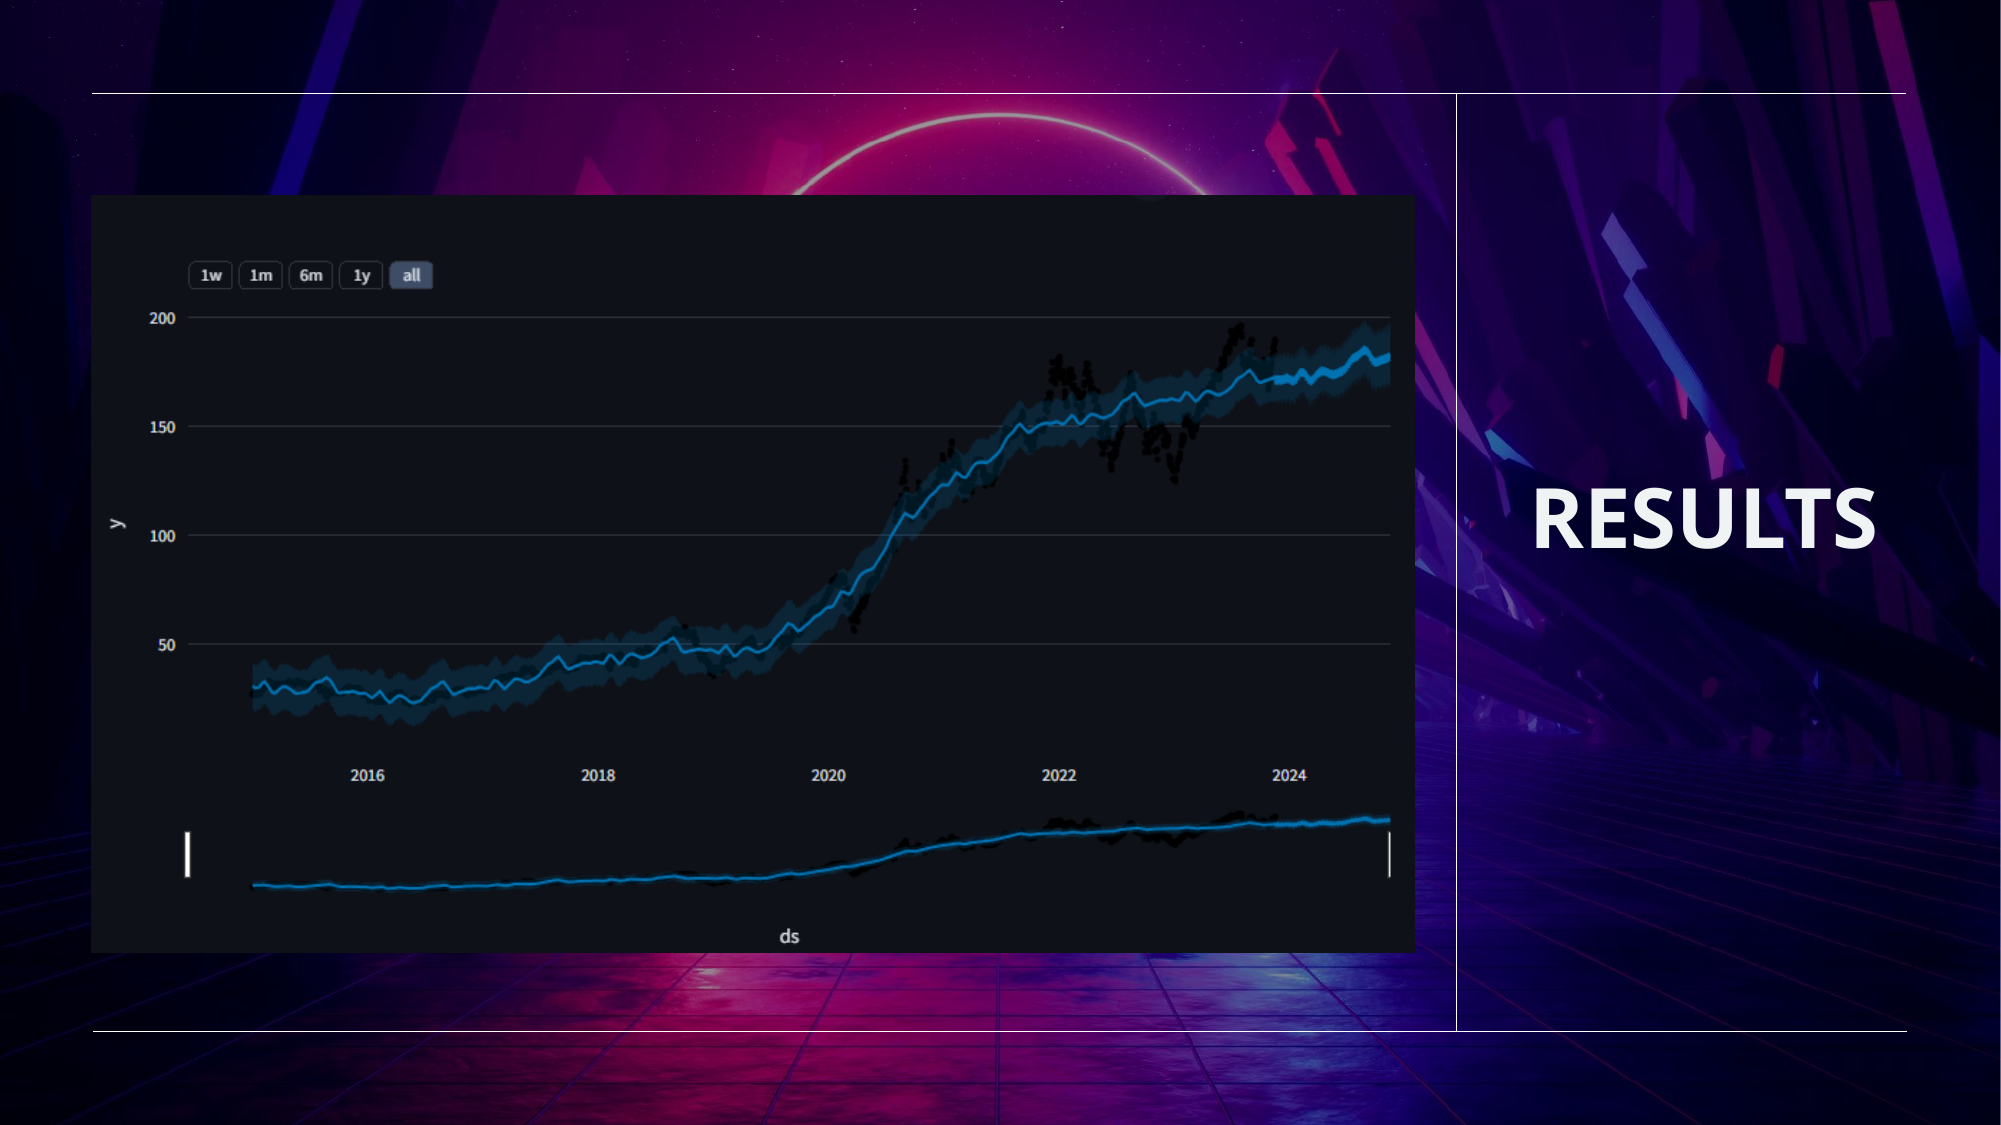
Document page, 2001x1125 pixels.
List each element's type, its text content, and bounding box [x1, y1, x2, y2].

picture [0, 0, 2000, 1125]
text_box RESULTS [1415, 457, 2000, 574]
